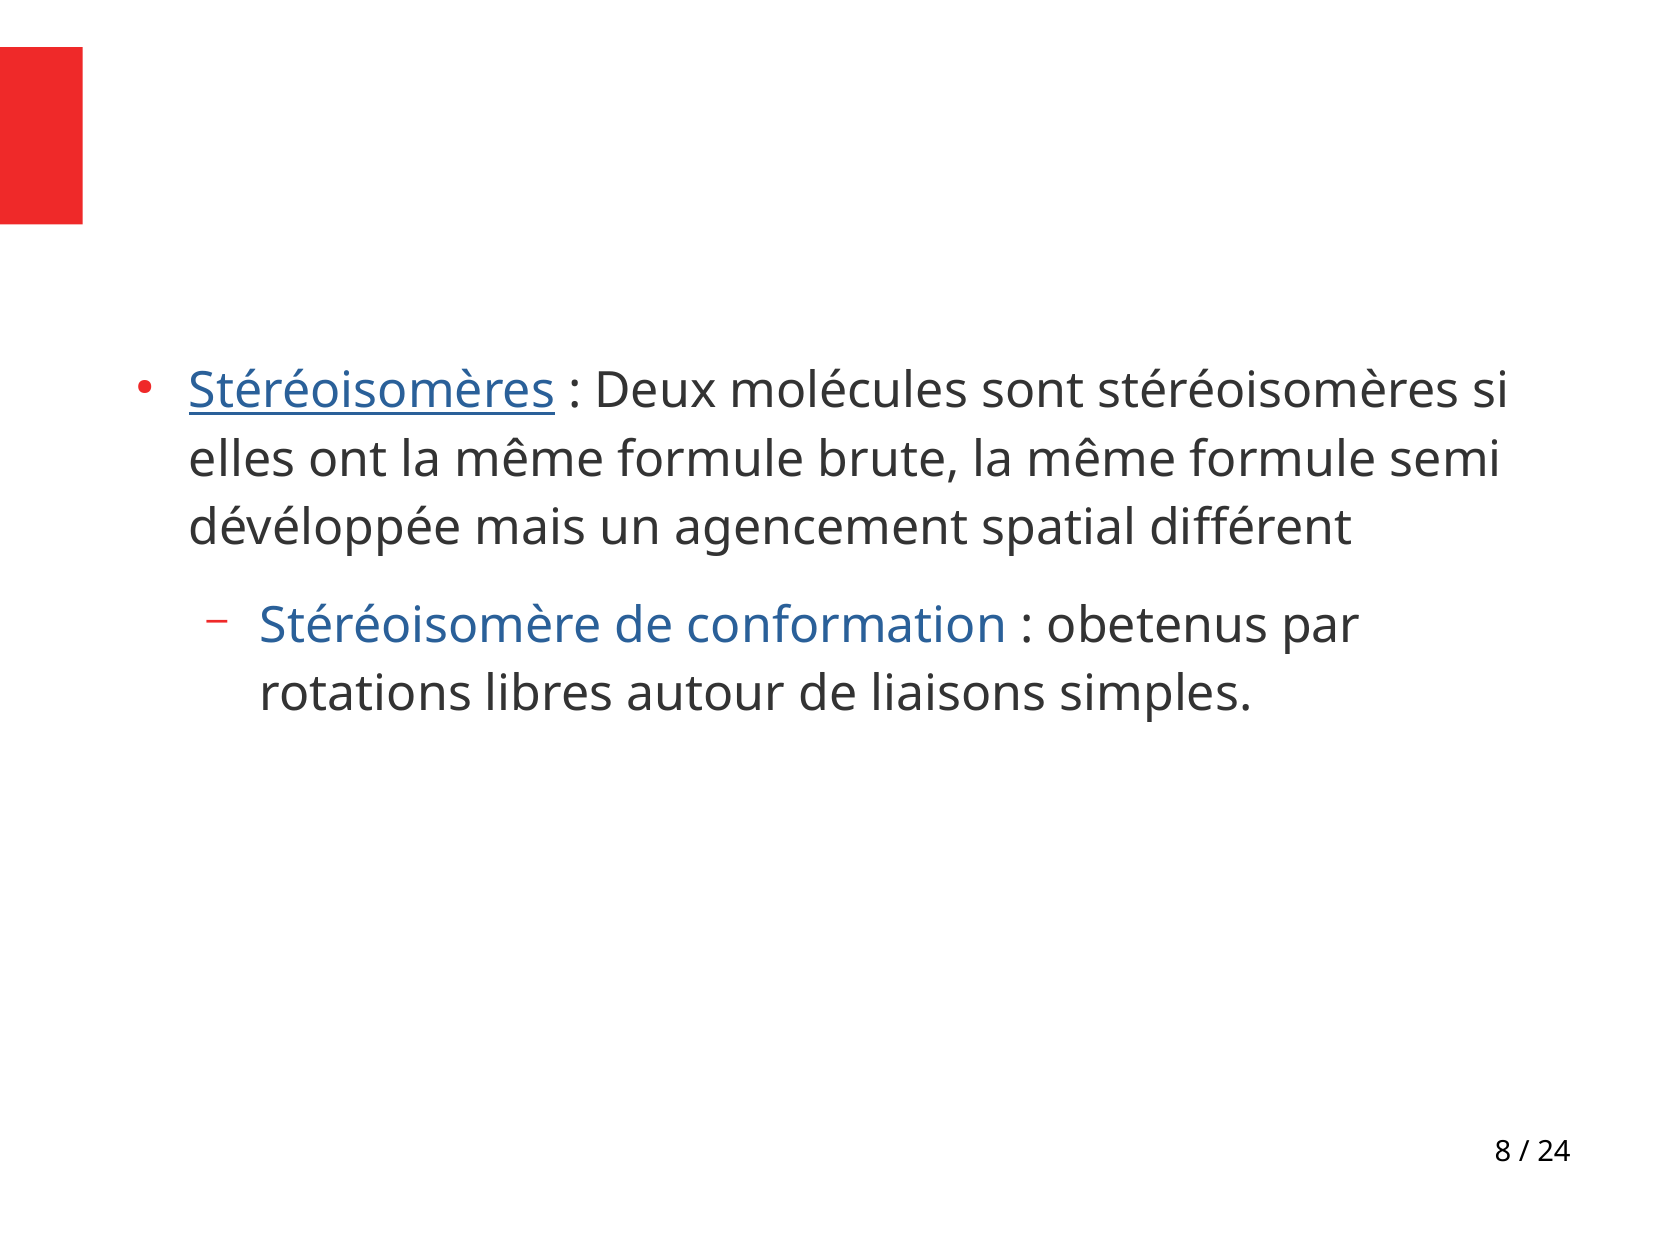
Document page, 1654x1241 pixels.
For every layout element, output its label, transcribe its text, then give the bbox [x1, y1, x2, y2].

list Stéréoisomères : Deux molécules sont stéréoisomères si elles ont la même formule brute, la même formule semi dévéloppée mais un agencement spatial différent Stéréoisomère de conformation : obetenus par rotations libres autour de liaisons simples. [118, 354, 1536, 1074]
